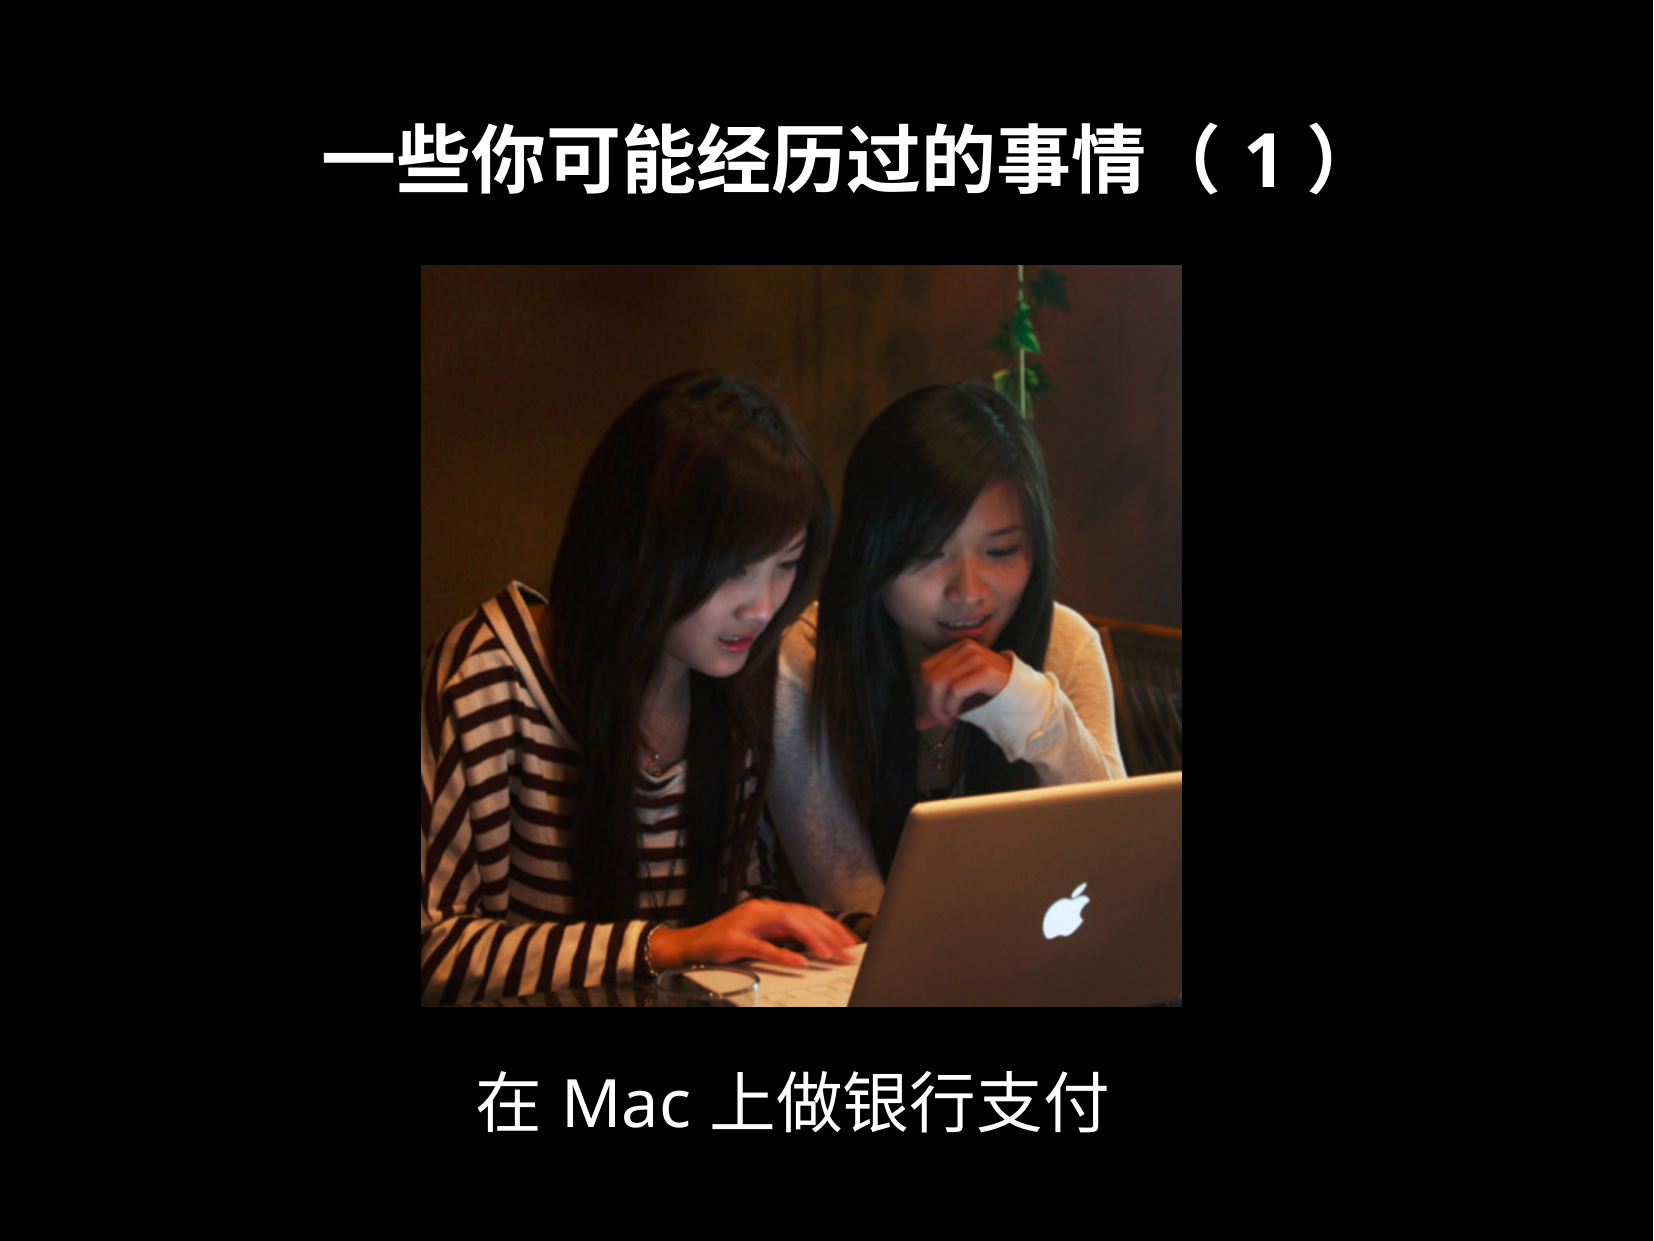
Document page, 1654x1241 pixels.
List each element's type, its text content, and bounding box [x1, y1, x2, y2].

text_box 一些你可能经历过的事情（1） [138, 92, 1565, 207]
text_box 在Mac上做银行支付 [460, 1042, 1199, 1146]
picture [421, 265, 1182, 1007]
